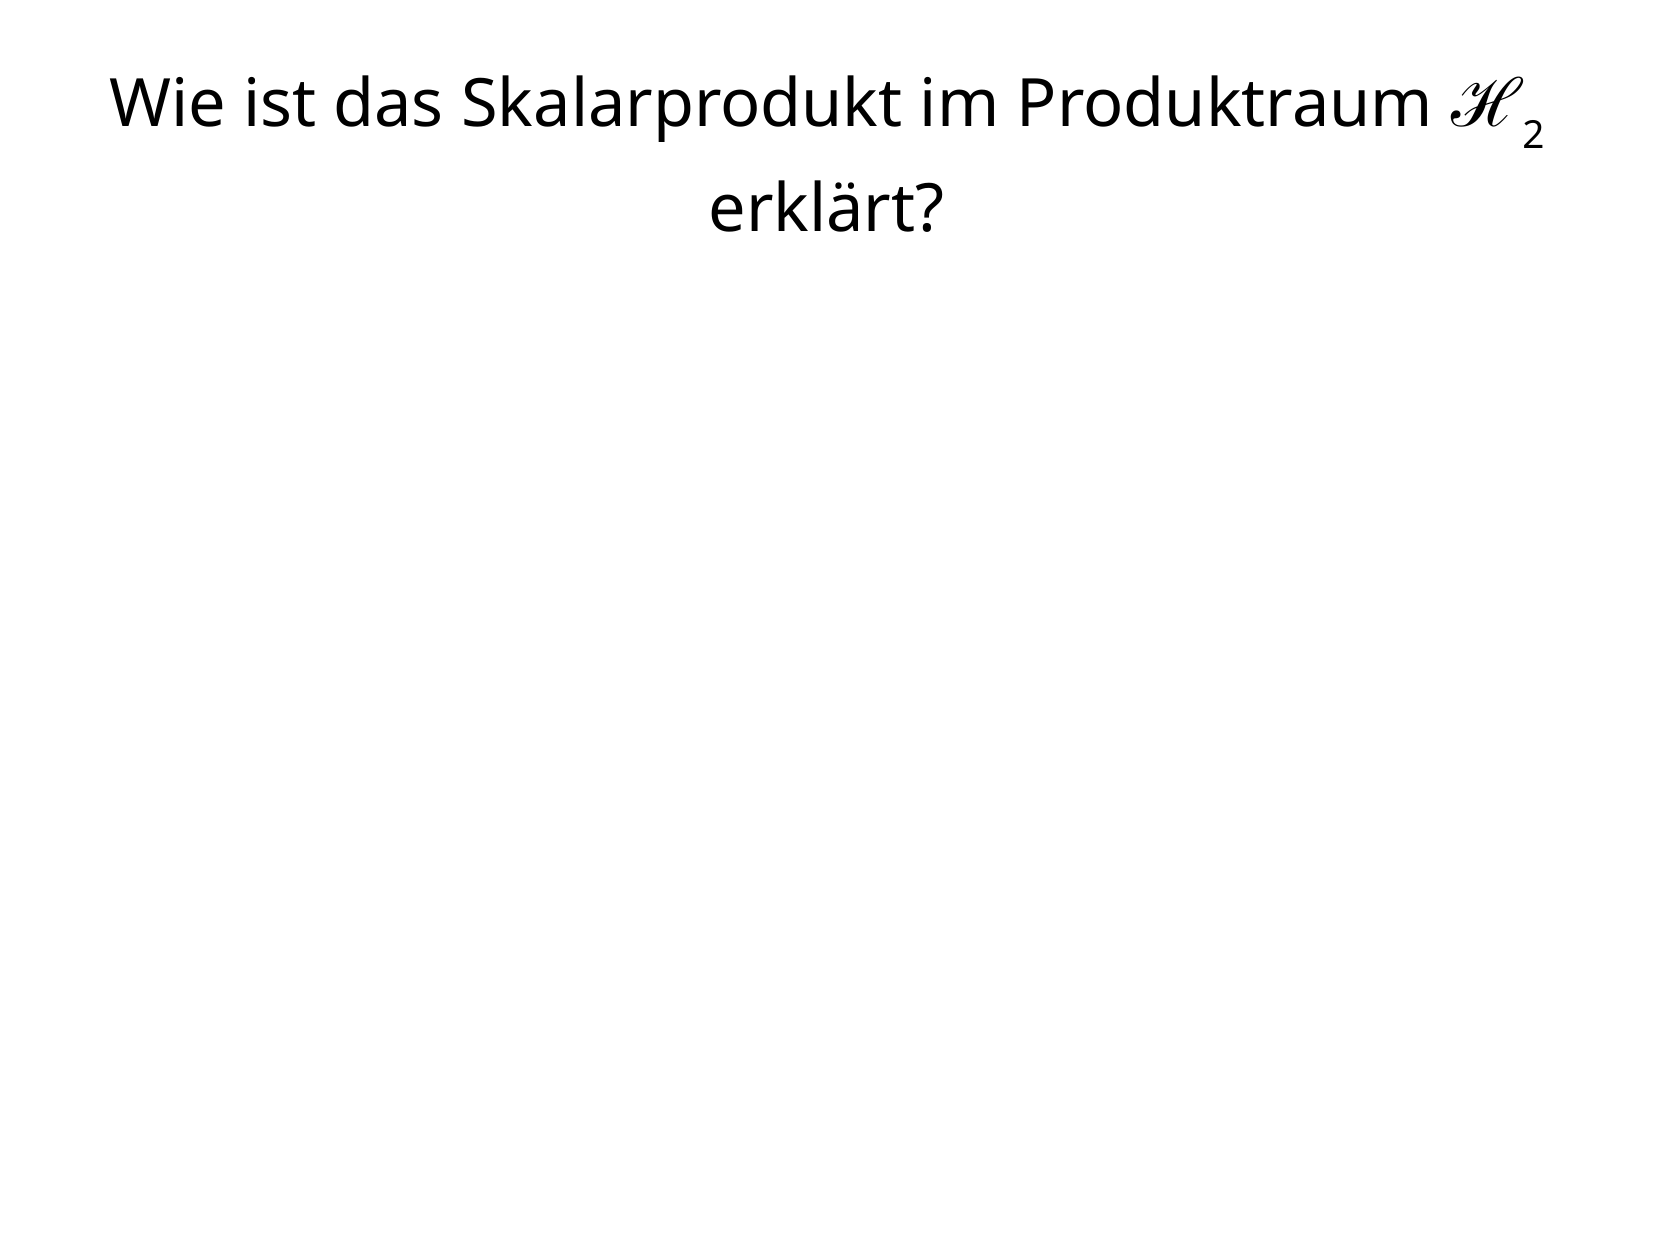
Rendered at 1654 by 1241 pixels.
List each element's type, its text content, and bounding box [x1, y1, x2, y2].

title Wie ist das Skalarprodukt im Produktraum ℋ2 erklärt? [82, 49, 1571, 257]
